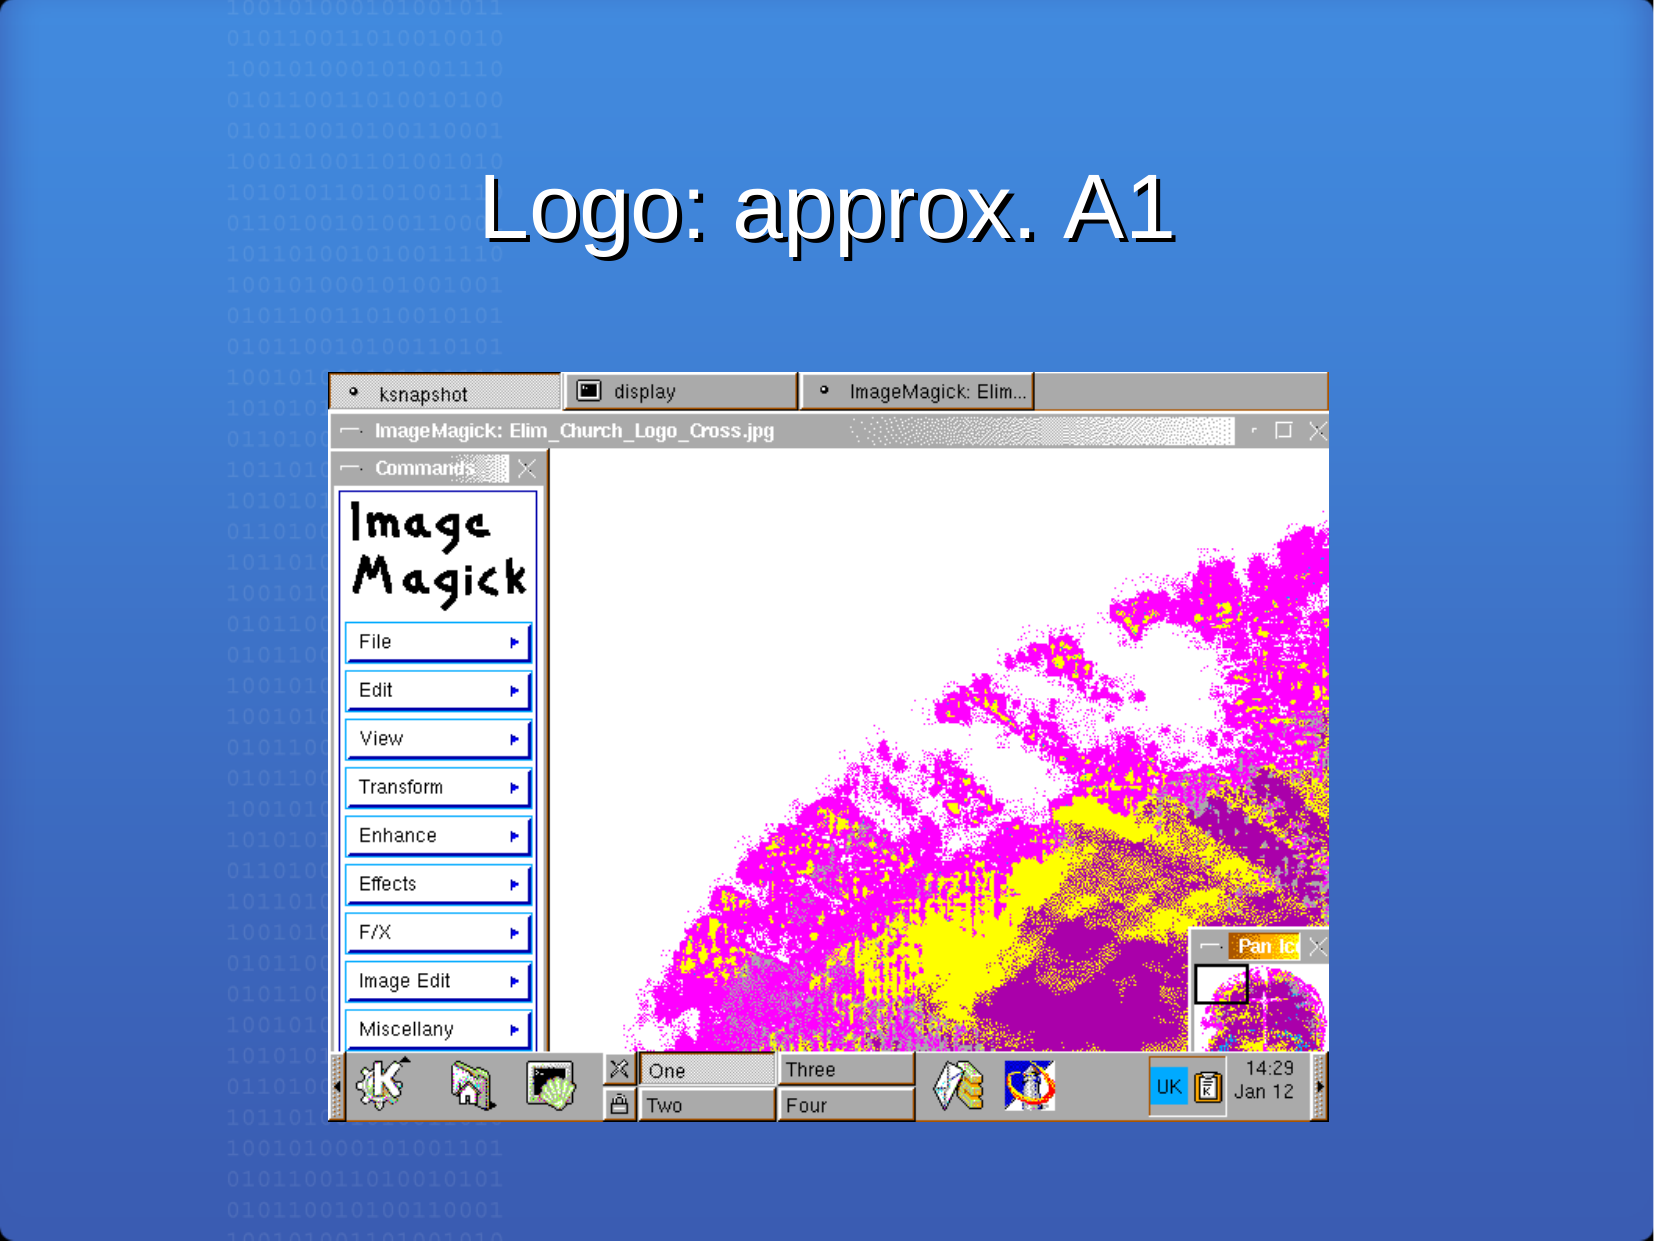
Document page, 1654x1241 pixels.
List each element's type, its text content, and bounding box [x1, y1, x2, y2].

picture [0, 0, 1654, 1241]
title Logo: approx. A1 [121, 110, 1534, 303]
chart [121, 344, 1534, 1127]
